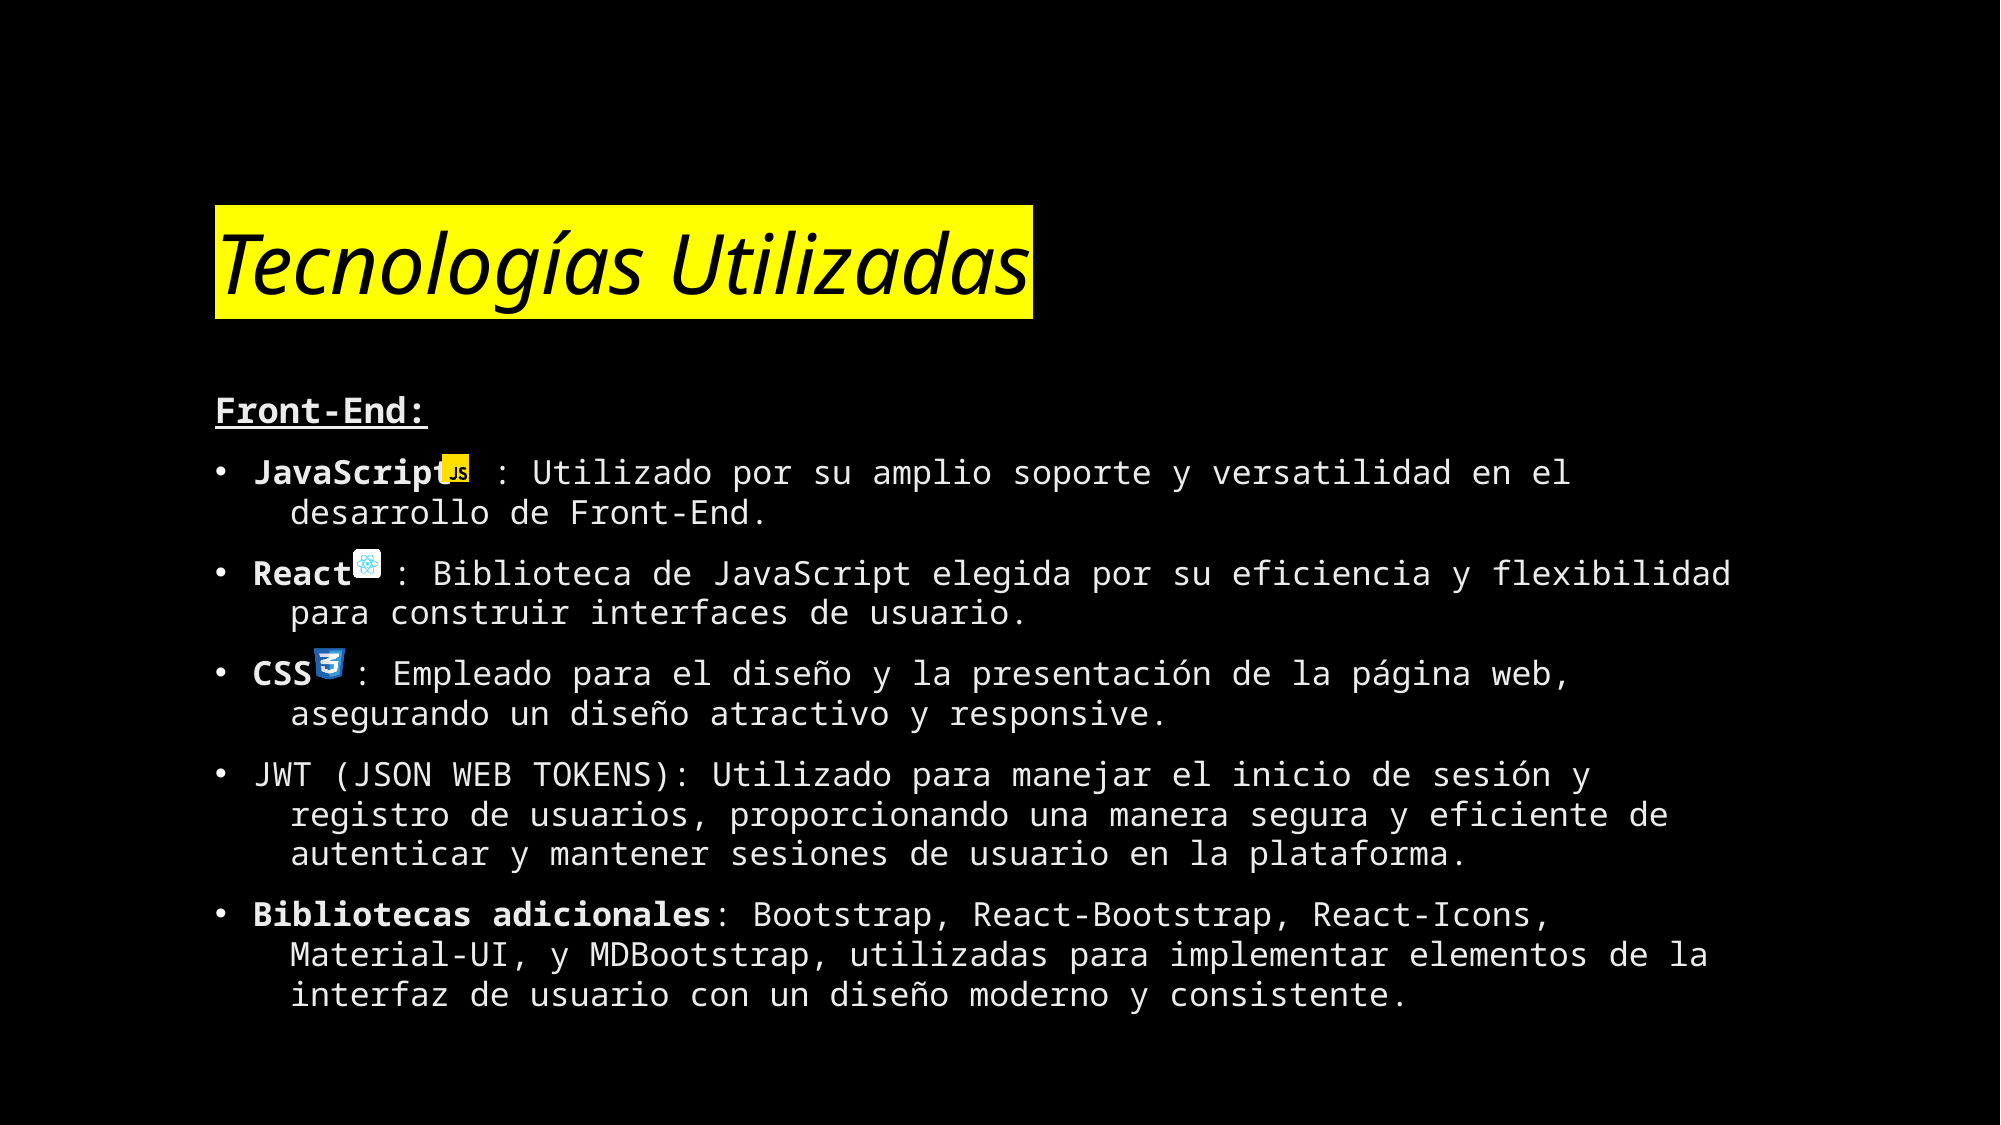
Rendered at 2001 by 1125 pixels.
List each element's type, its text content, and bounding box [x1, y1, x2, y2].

picture [304, 637, 354, 682]
list Front-End: JavaScript : Utilizado por su amplio soporte y versatilidad en el desarrollo de Front-End. React : Biblioteca de JavaScript elegida por su eficiencia y flexibilidad para construir interfaces de usuario. CSS : Empleado para el diseño y la presentación de la página web, asegurando un diseño atractivo y responsive. JWT (JSON WEB TOKENS): Utilizado para manejar el inicio de sesión y registro de usuarios, proporcionando una manera segura y eficiente de autenticar y mantener sesiones de usuario en la plataforma. Bibliotecas adicionales: Bootstrap, React-Bootstrap, React-Icons, Material-UI, y MDBootstrap, utilizadas para implementar elementos de la interfaz de usuario con un diseño moderno y consistente​. [200, 380, 1758, 1038]
picture [353, 549, 381, 578]
picture [442, 454, 469, 482]
title Tecnologías Utilizadas [200, 59, 1758, 319]
